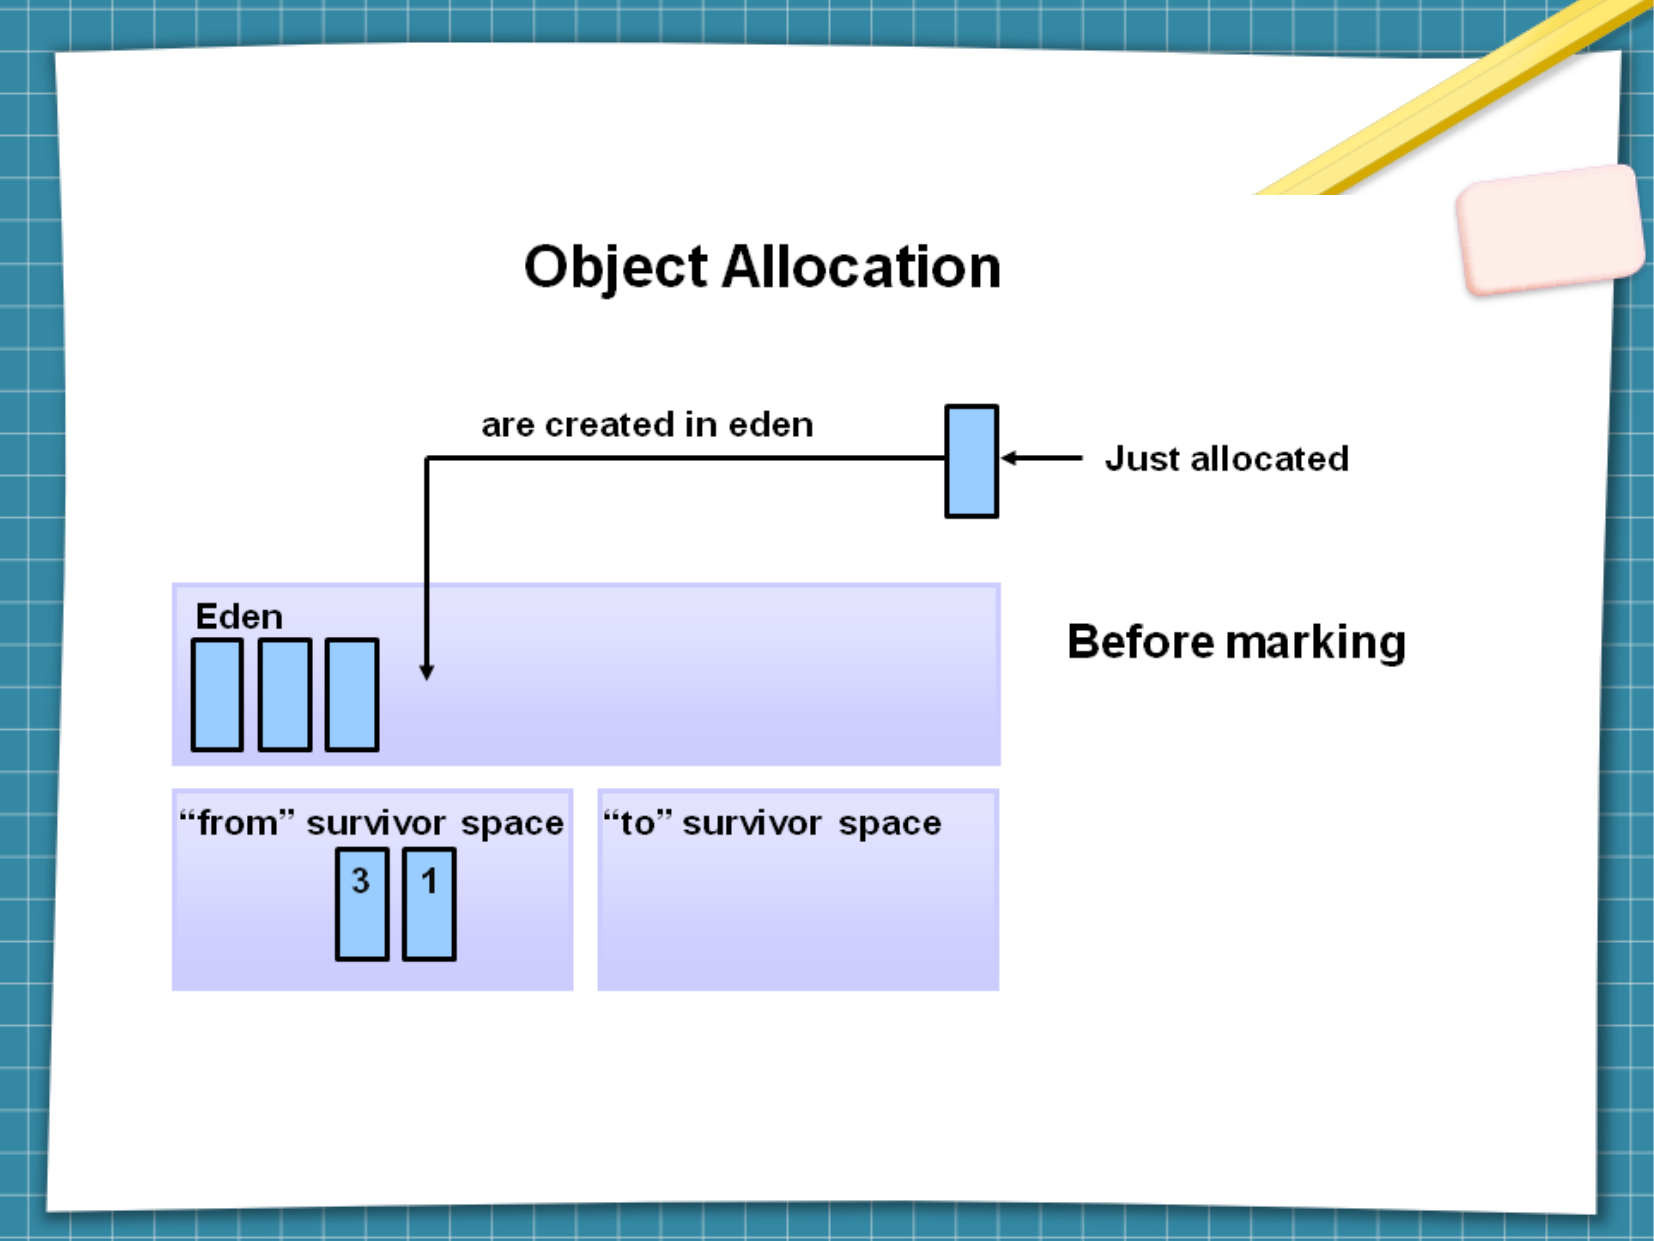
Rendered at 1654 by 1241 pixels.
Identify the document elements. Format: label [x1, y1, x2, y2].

title [82, 49, 1571, 257]
picture [0, 0, 1654, 1241]
